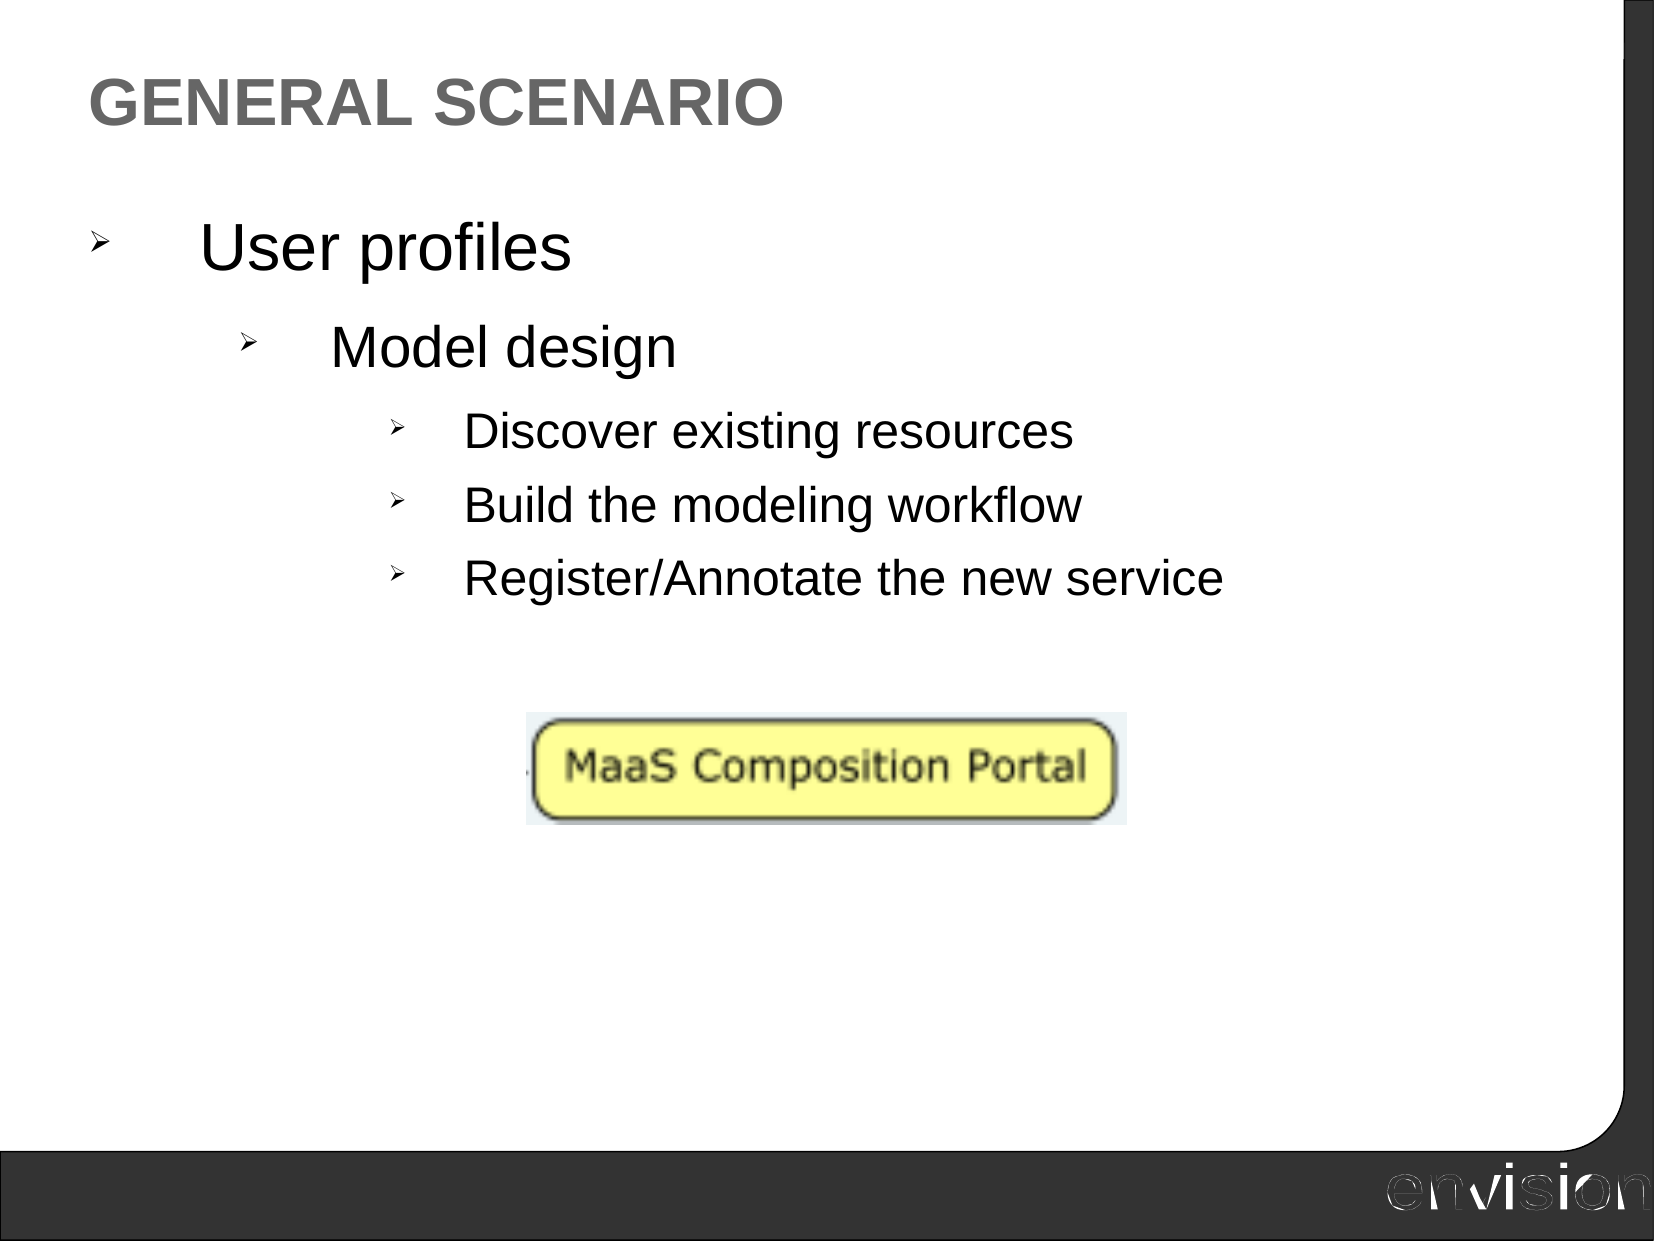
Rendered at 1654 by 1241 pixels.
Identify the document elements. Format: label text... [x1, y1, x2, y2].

picture [526, 712, 1127, 826]
list User profiles Model design Discover existing resources Build the modeling workflow Register/Annotate the new service [88, 206, 1571, 1136]
title GENERAL SCENARIO [88, 0, 1571, 206]
